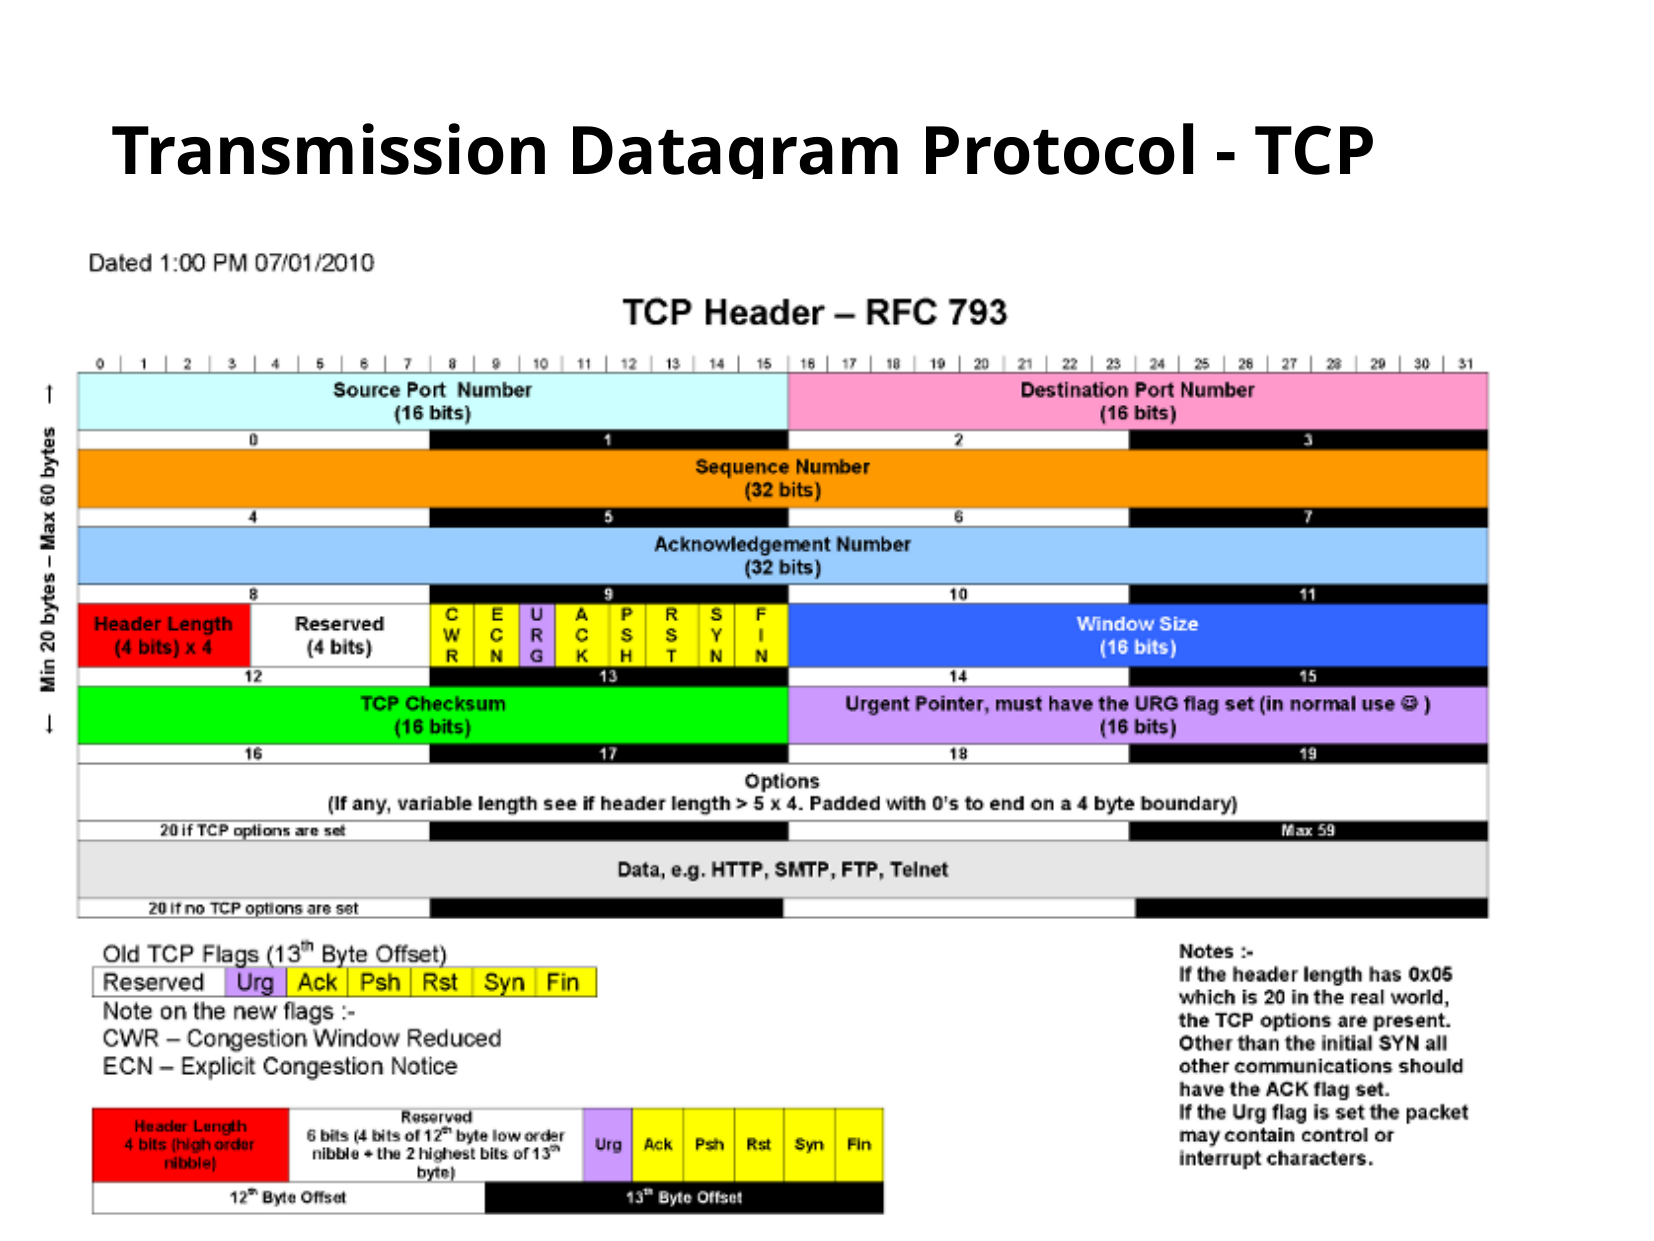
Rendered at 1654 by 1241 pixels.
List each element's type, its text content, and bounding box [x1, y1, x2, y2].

picture [0, 179, 1654, 1241]
title Transmission Datagram Protocol - TCP [0, 49, 1489, 179]
